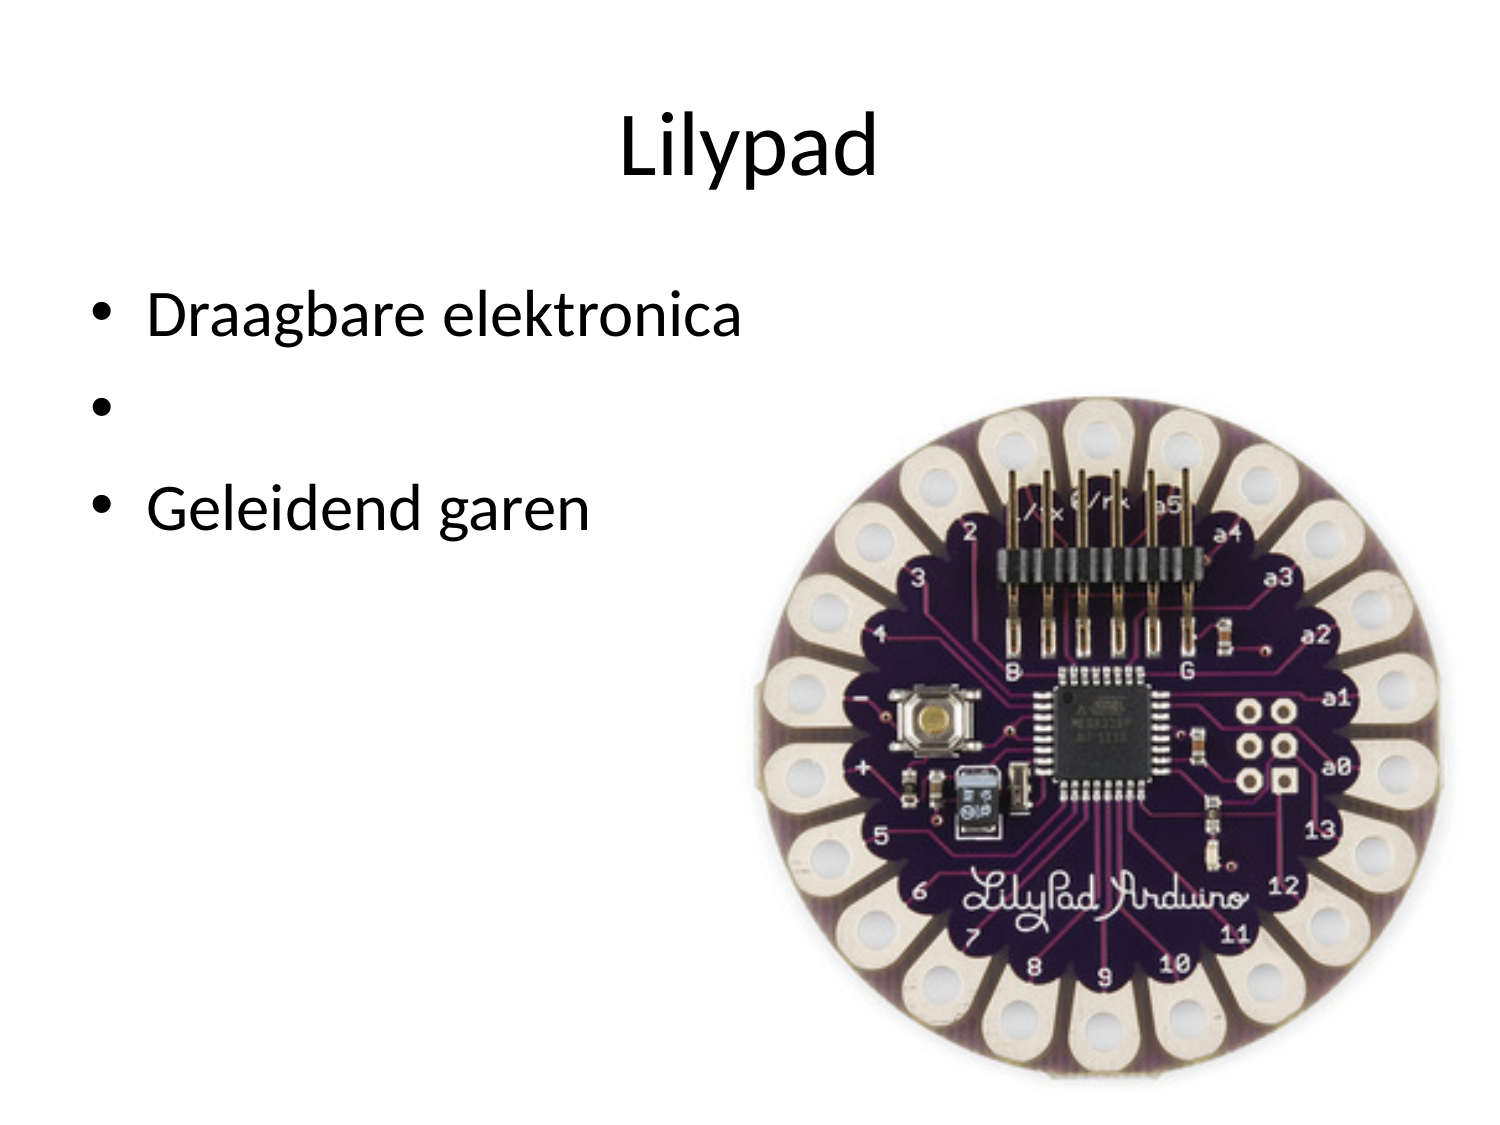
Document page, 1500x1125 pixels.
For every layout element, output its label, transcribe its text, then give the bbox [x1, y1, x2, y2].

picture [702, 338, 1495, 1125]
list Draagbare elektronica Geleidend garen [75, 262, 1426, 1005]
title Lilypad [75, 45, 1426, 233]
